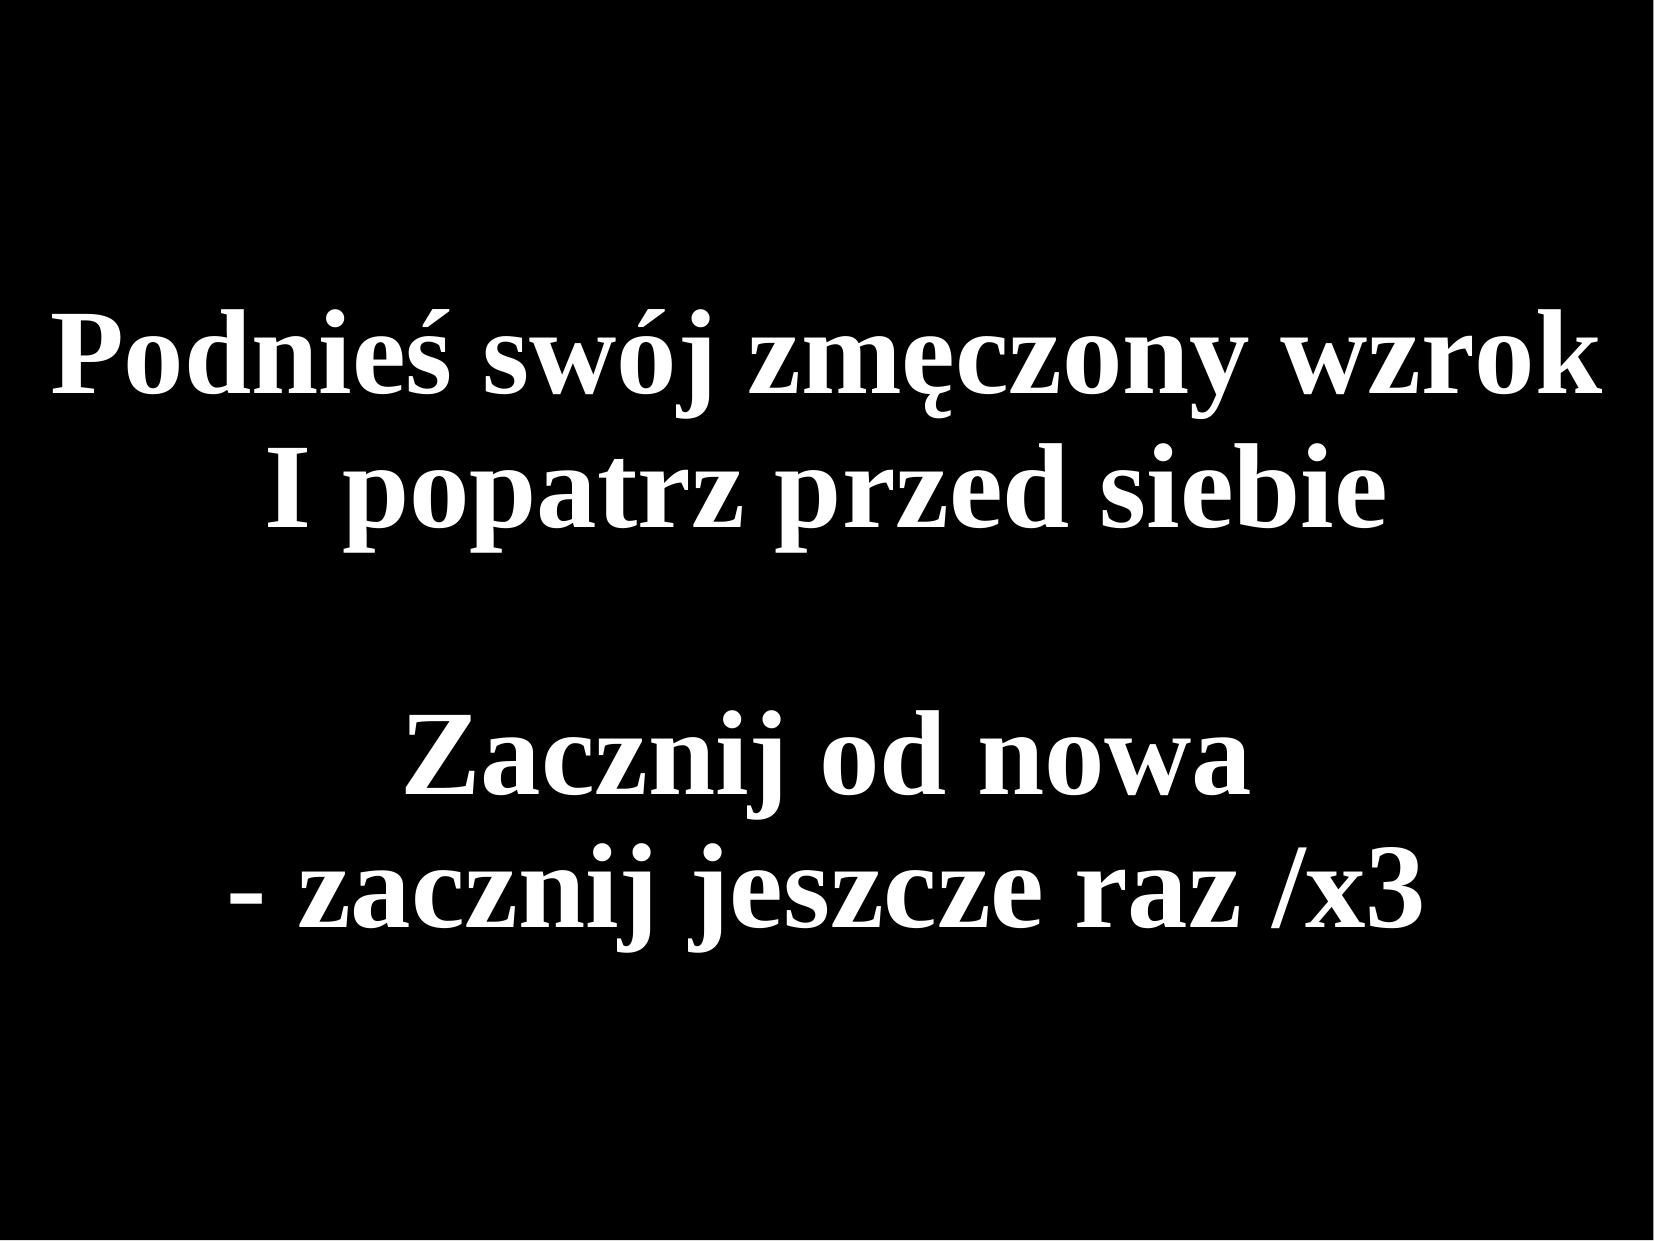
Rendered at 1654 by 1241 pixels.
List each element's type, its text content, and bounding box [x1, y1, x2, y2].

title Podnieś swój zmęczony wzrok I popatrz przed siebie Zacznij od nowa - zacznij jeszcze raz /x3 [0, 0, 1654, 1241]
